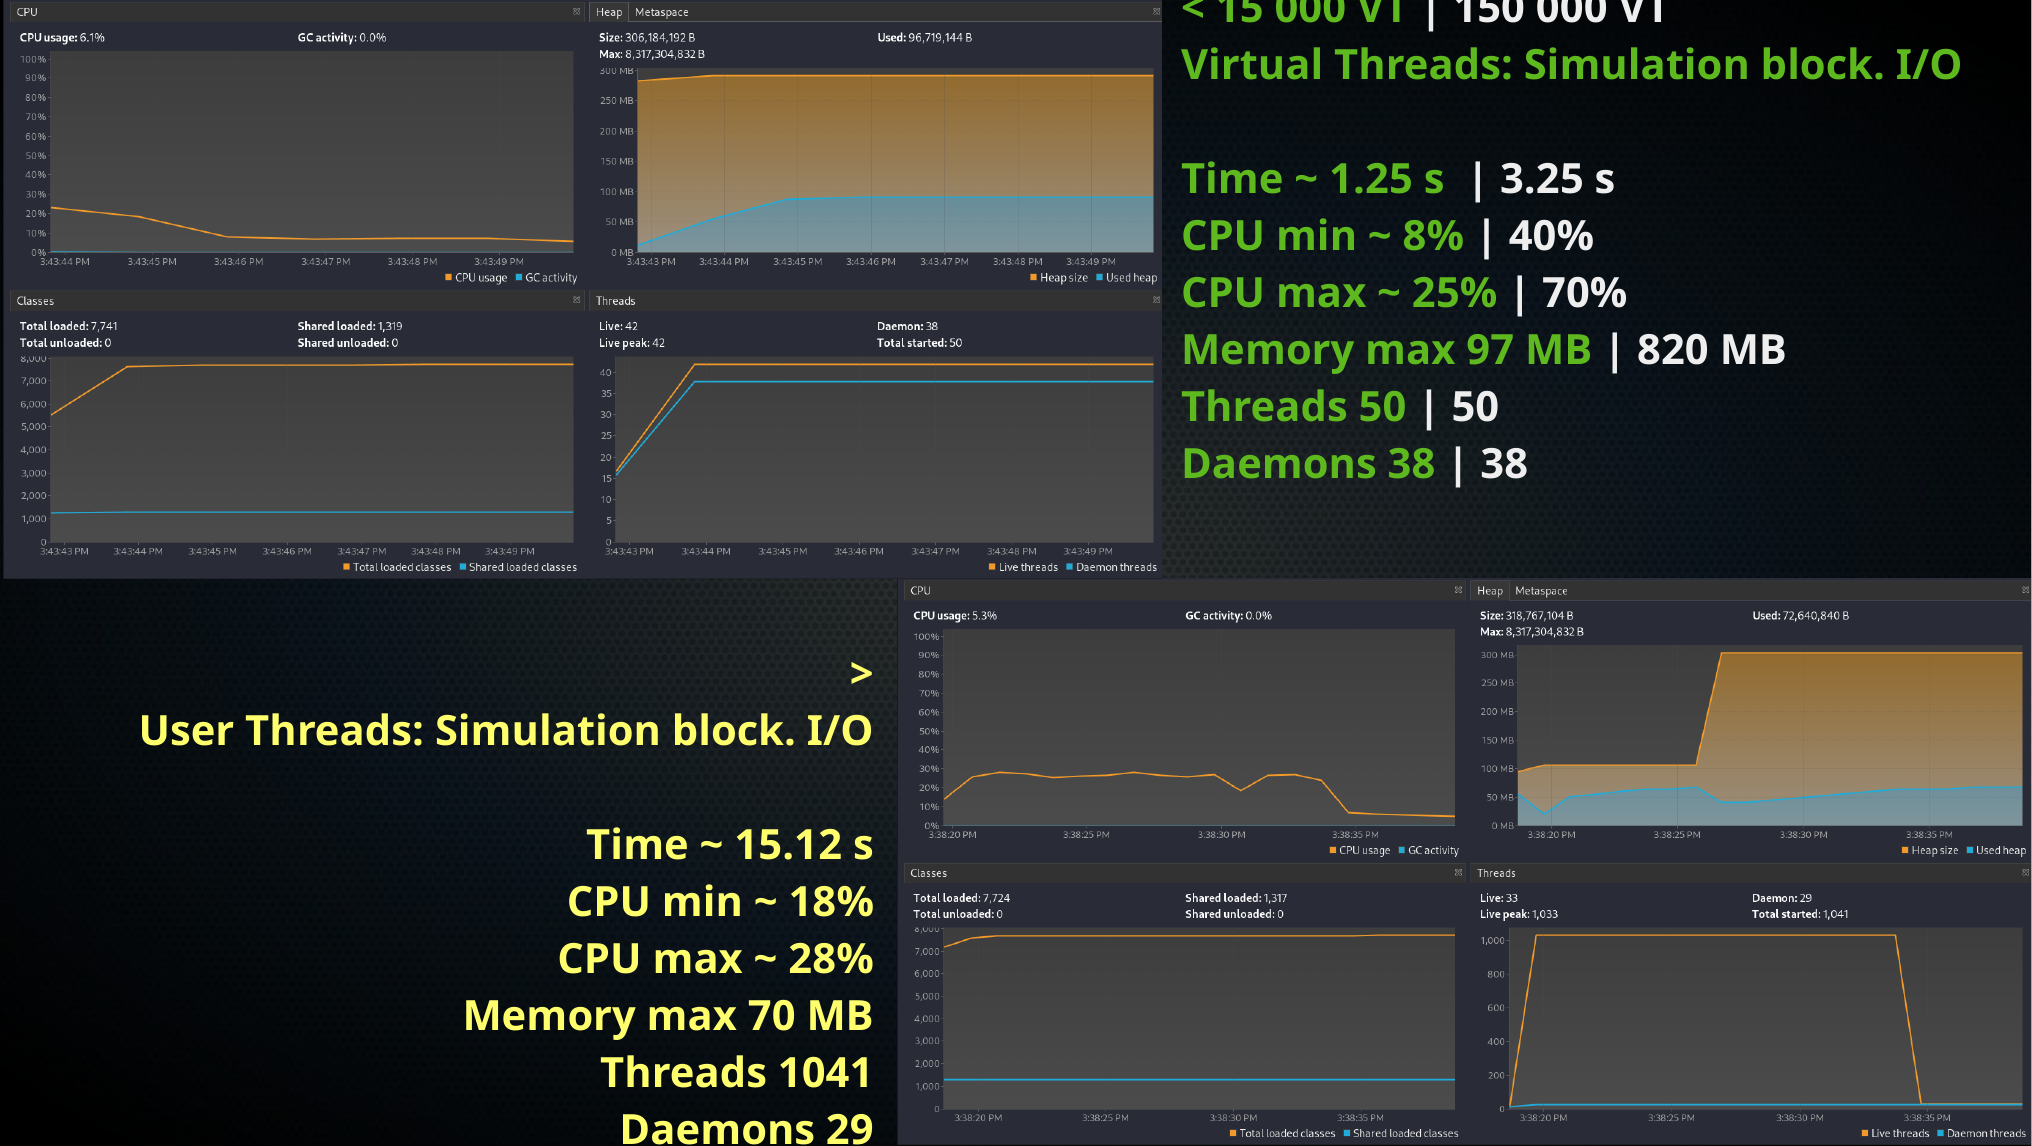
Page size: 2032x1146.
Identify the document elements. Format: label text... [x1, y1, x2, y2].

picture [1627, 0, 1636, 7]
picture [1433, 0, 1464, 7]
picture [1509, 0, 1517, 7]
picture [1330, 0, 1338, 7]
picture [1219, 467, 1227, 474]
picture [1523, 0, 1537, 7]
picture [1605, 0, 1623, 7]
picture [1310, 461, 1320, 473]
picture [1282, 0, 1290, 7]
picture [1344, 0, 1362, 7]
picture [1379, 0, 1393, 7]
picture [1470, 0, 1480, 7]
picture [1248, 0, 1276, 7]
picture [1191, 0, 1226, 7]
picture [1640, 0, 1654, 7]
picture [1232, 0, 1242, 7]
text_box < 15 000 VT | 150 000 VT Virtual Threads: Simulation block. I/O Time ~ 1.25 s | 3.25 s CPU min ~ 8% | 40% CPU max ~ 25% | 70% Memory max 97 MB | 820 MB Threads 50 | 50 Daemons 38 | 38 [1181, 7, 2028, 461]
picture [1591, 0, 1599, 7]
picture [0, 0, 2032, 1146]
picture [1567, 0, 1575, 7]
picture [1511, 465, 1520, 474]
picture [1399, 0, 1428, 7]
picture [1486, 0, 1503, 7]
picture [1418, 465, 1427, 474]
text_box > User Threads: Simulation block. I/O Time ~ 15.12 s CPU min ~ 18% CPU max ~ 28% Memory max 70 MB Threads 1041 Daemons 29 [19, 674, 875, 1126]
picture [1306, 0, 1314, 7]
picture [1366, 0, 1375, 7]
picture [1543, 0, 1551, 7]
picture [1191, 461, 1203, 473]
